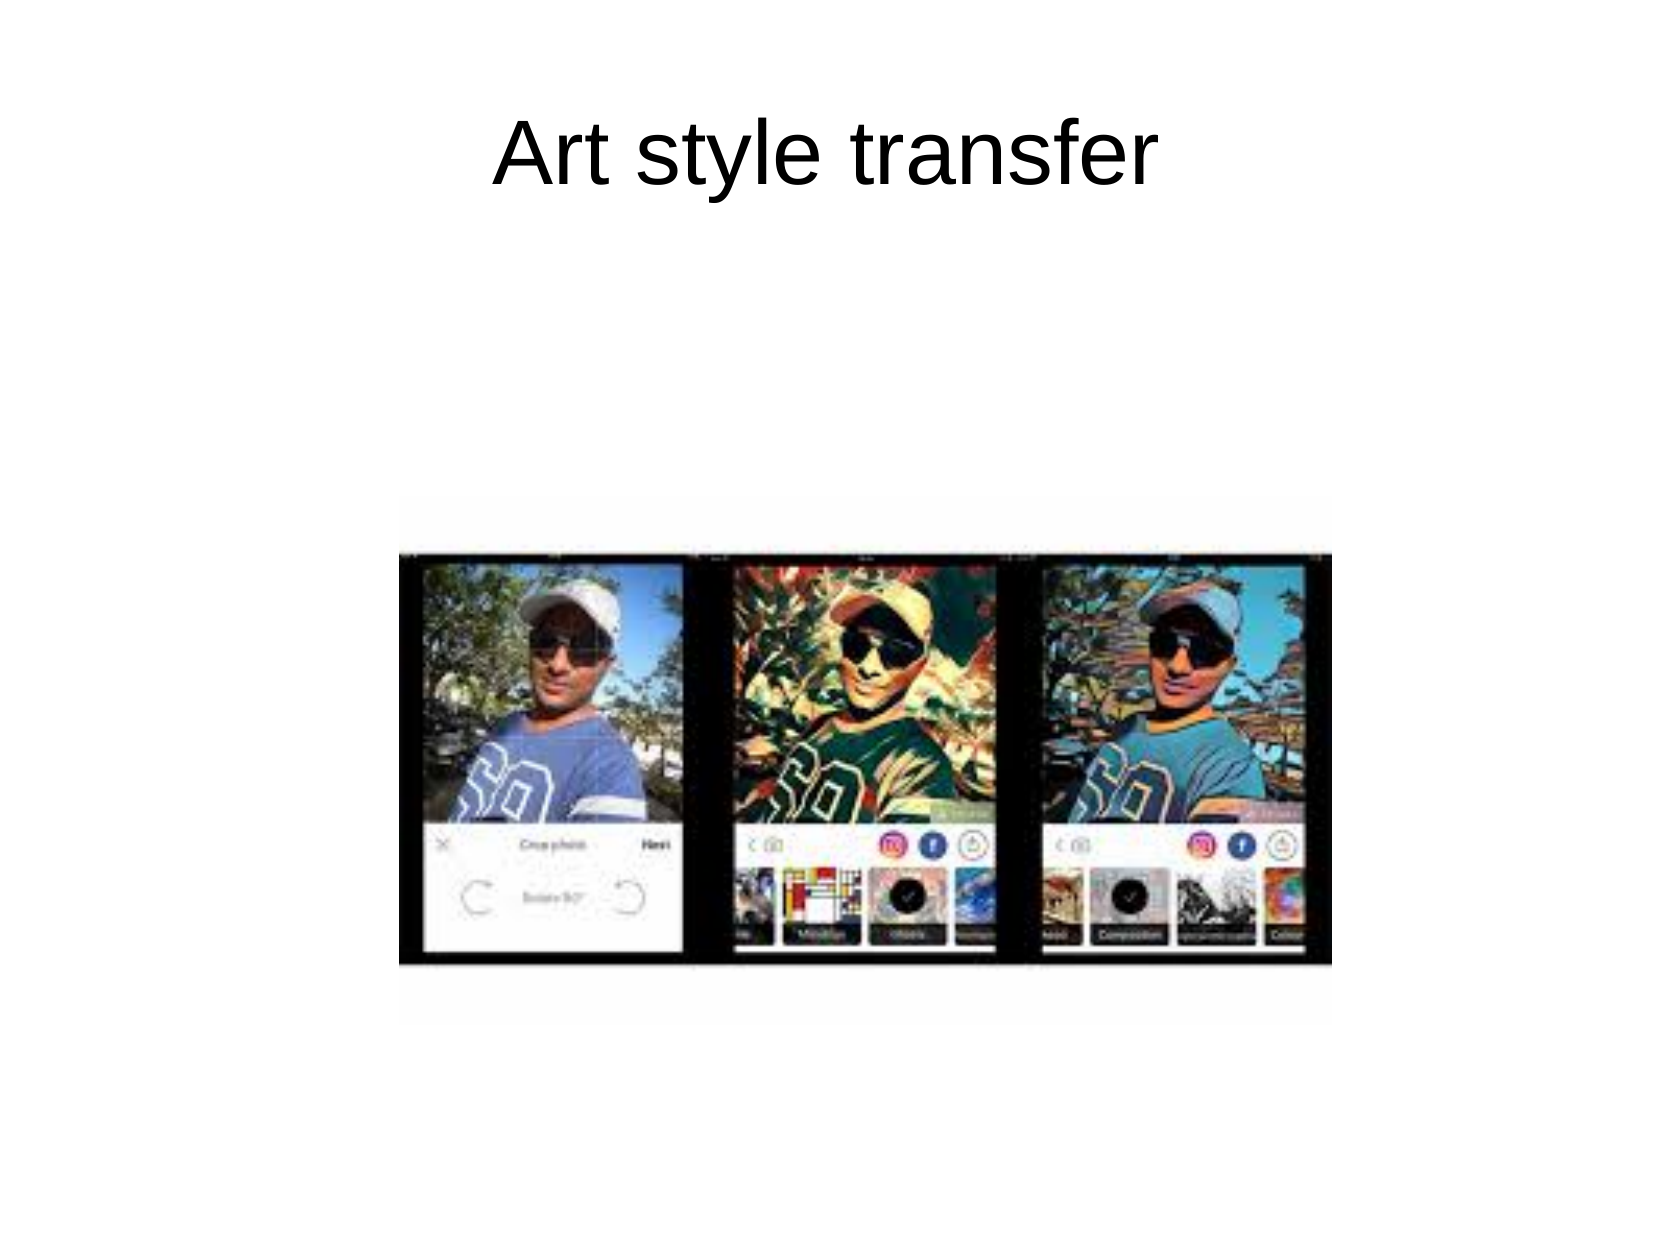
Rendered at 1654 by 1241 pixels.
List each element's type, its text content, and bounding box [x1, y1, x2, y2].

picture [399, 496, 1332, 1025]
title Art style transfer [82, 49, 1571, 257]
